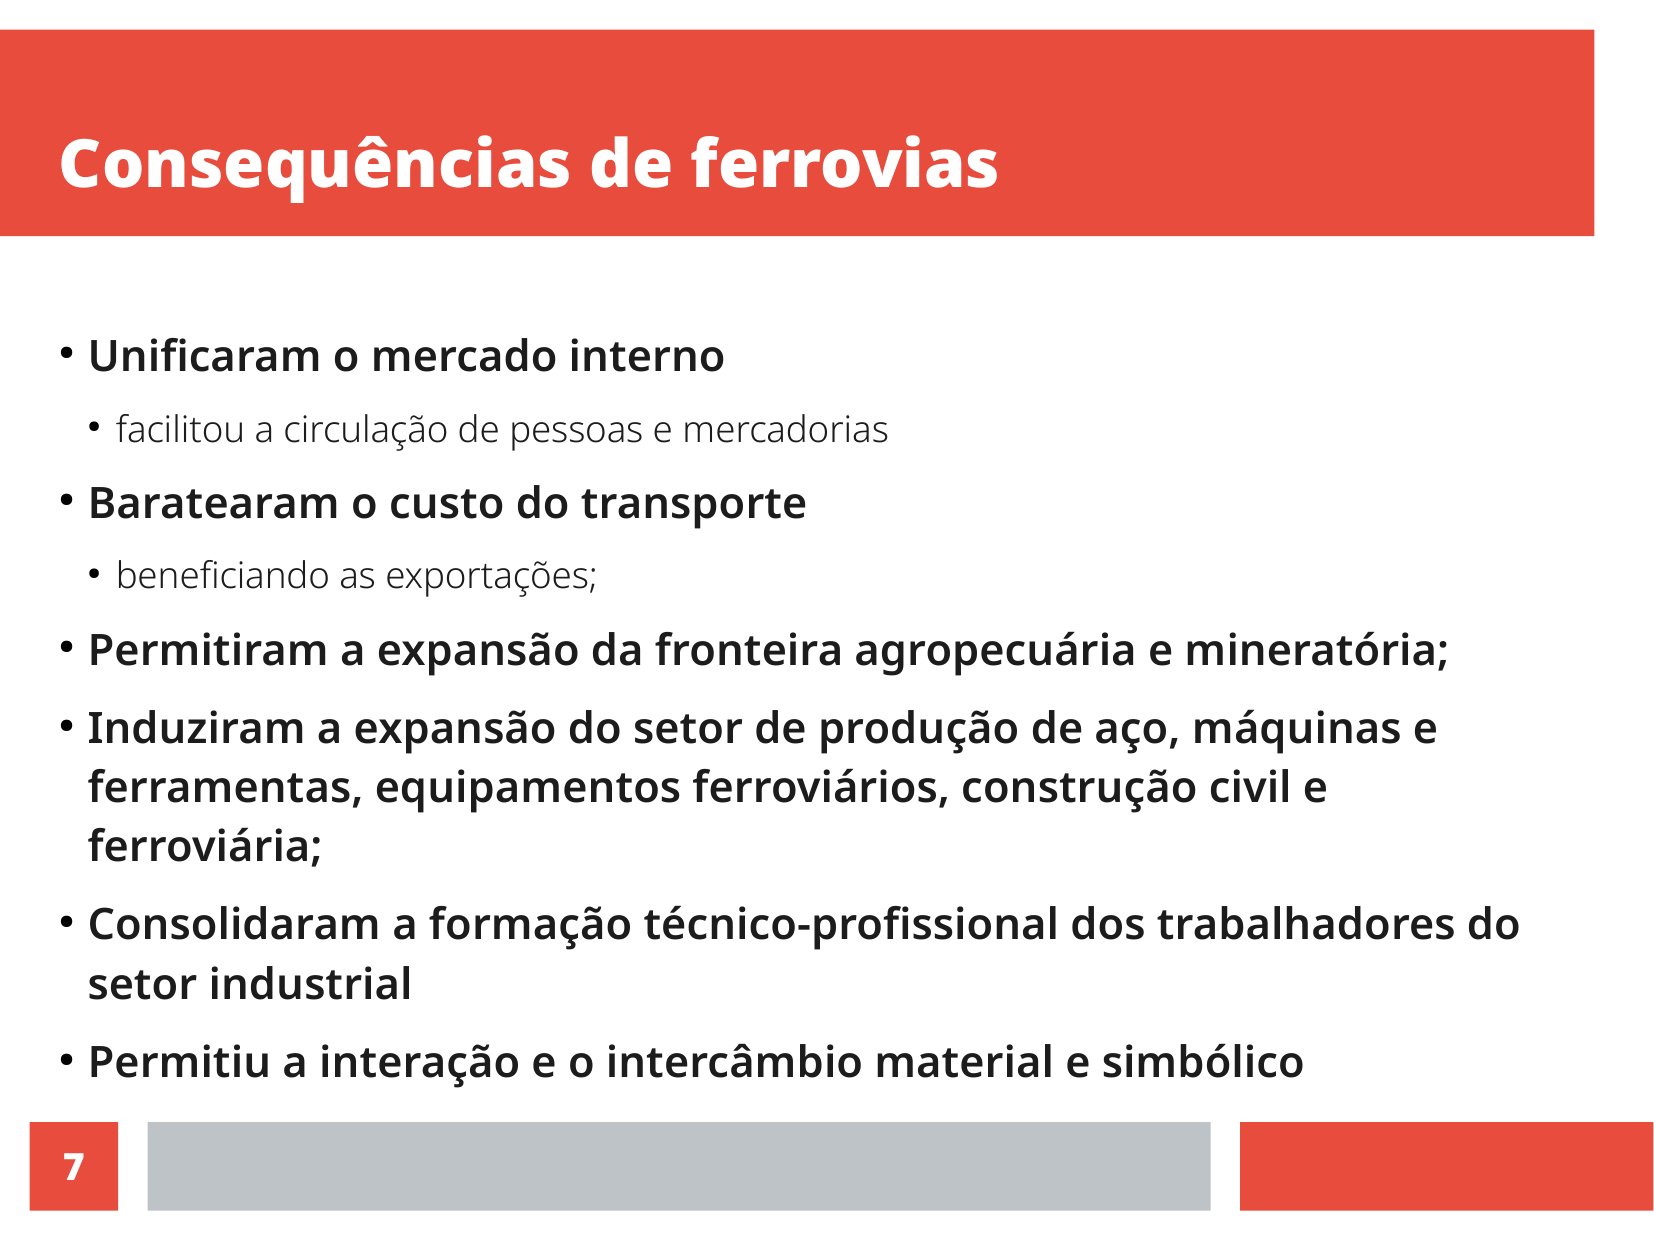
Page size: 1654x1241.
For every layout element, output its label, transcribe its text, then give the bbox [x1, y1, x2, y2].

list Unificaram o mercado interno facilitou a circulação de pessoas e mercadorias Baratearam o custo do transporte beneficiando as exportações; Permitiram a expansão da fronteira agropecuária e mineratória; Induziram a expansão do setor de produção de aço, máquinas e ferramentas, equipamentos ferroviários, construção civil e ferroviária; Consolidaram a formação técnico-profissional dos trabalhadores do setor industrial Permitiu a interação e o intercâmbio material e simbólico [59, 324, 1565, 1093]
title Consequências de ferrovias [59, 59, 1595, 207]
